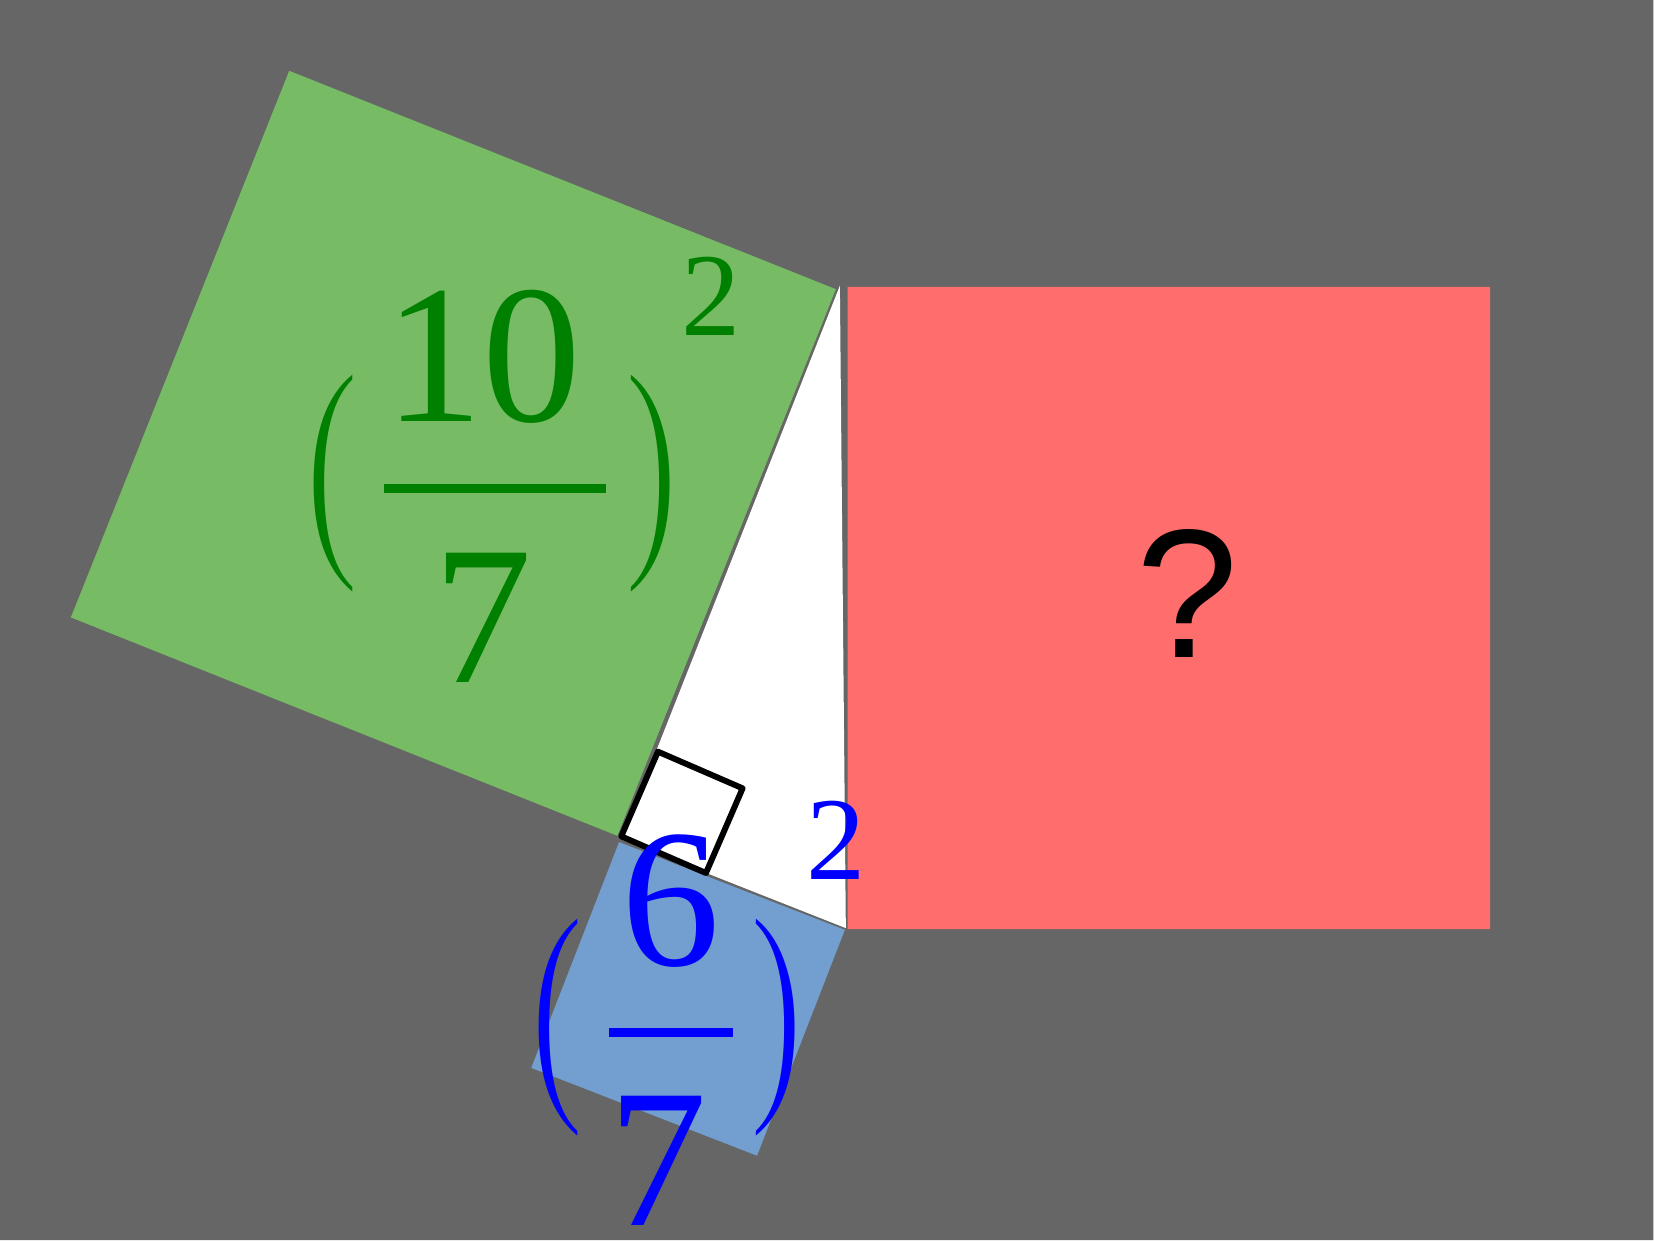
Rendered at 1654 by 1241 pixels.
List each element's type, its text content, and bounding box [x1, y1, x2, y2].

chart [248, 223, 790, 721]
text_box [655, 757, 683, 767]
text_box [0, 0, 1654, 1241]
chart [472, 767, 917, 1241]
text_box ? [1122, 484, 1385, 790]
